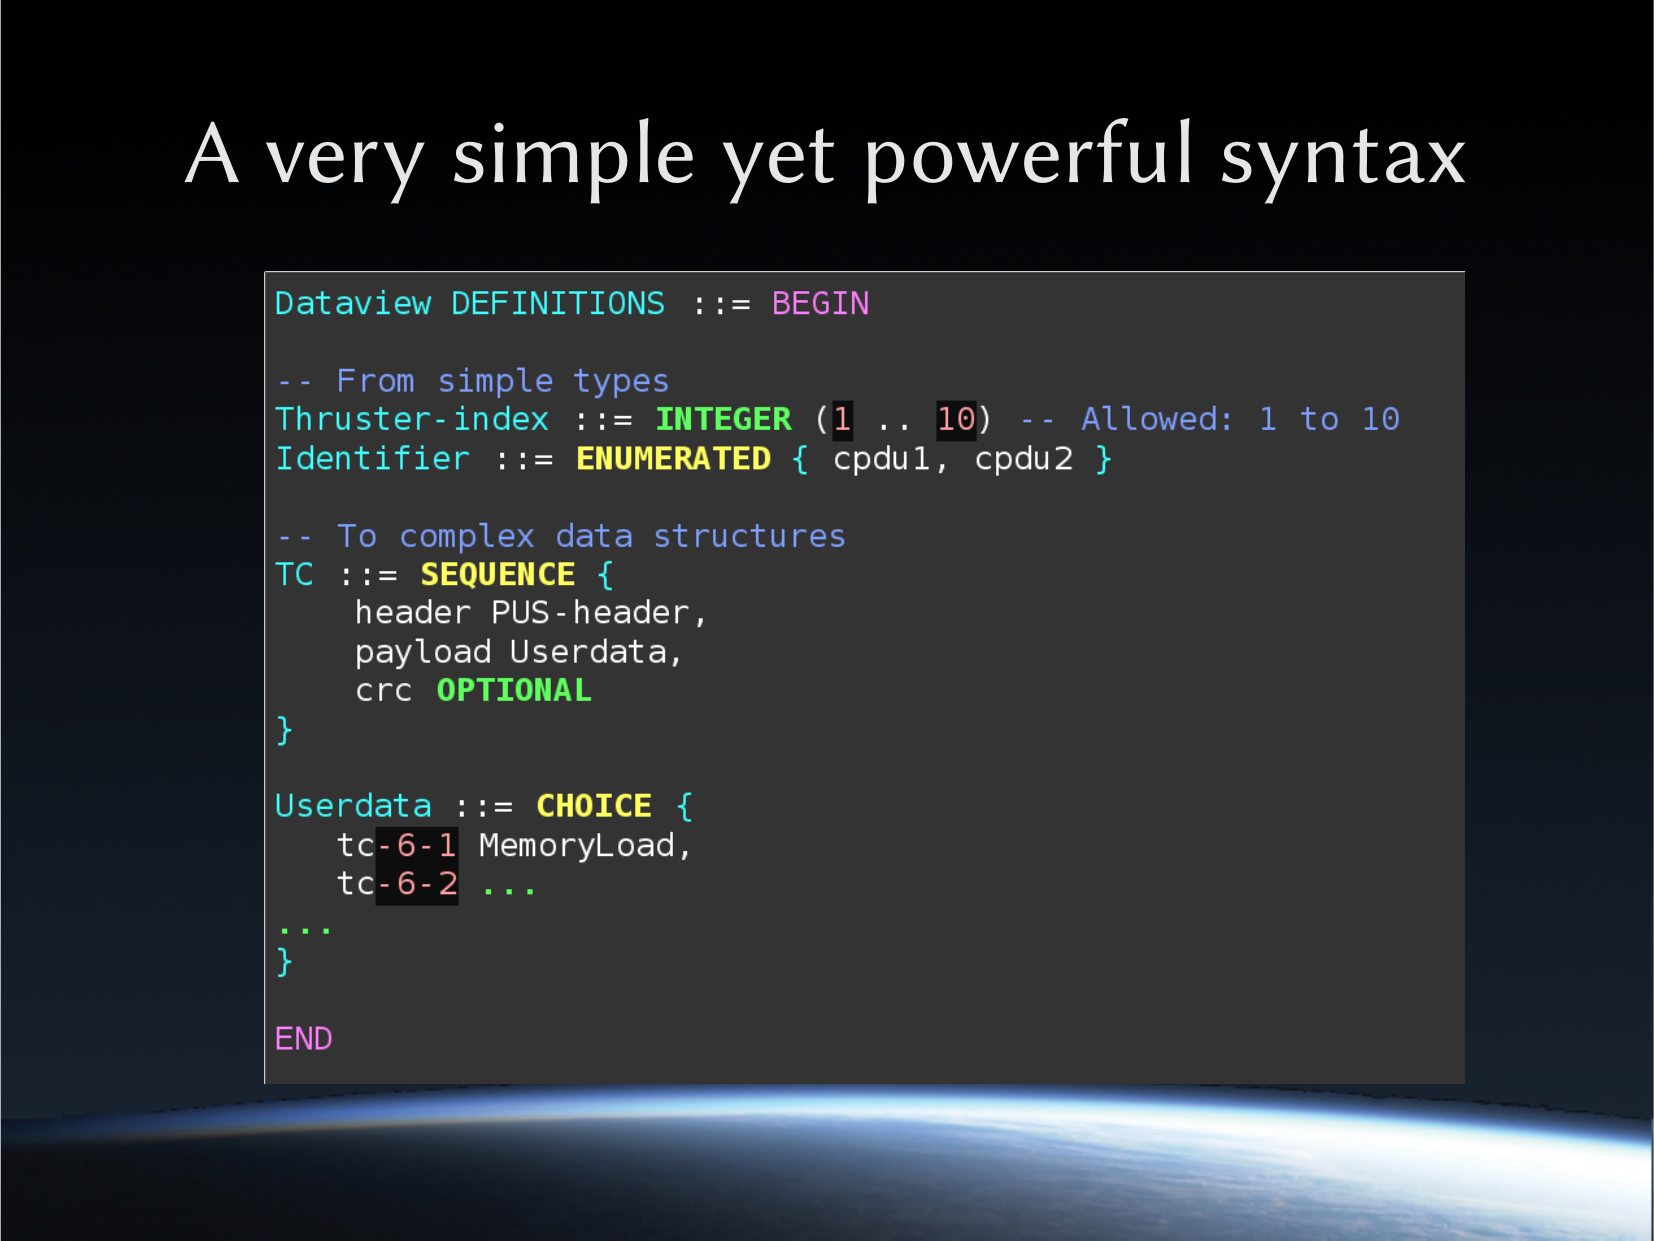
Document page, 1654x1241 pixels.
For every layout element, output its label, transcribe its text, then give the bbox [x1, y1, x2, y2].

picture [0, 0, 1654, 1241]
title A very simple yet powerful syntax [82, 49, 1571, 257]
